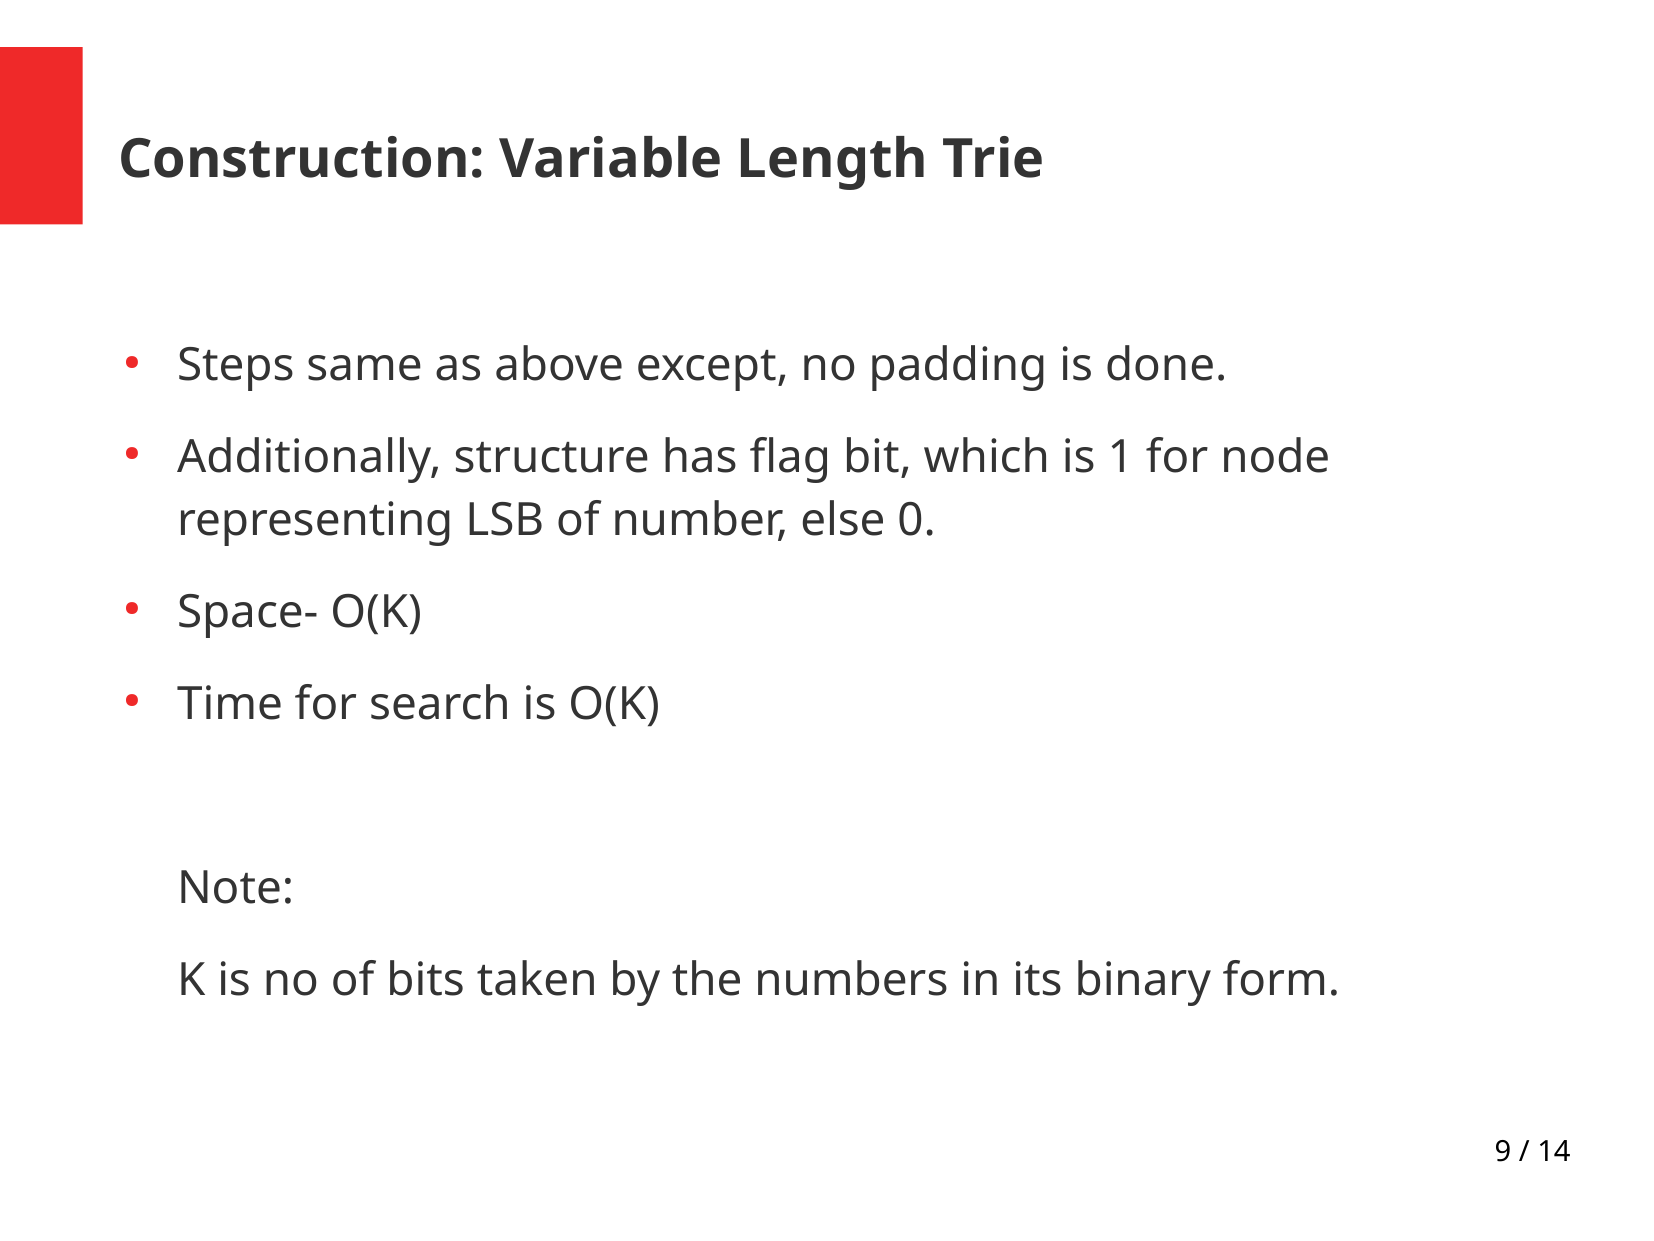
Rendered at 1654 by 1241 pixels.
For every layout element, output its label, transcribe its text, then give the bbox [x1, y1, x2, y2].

title Construction: Variable Length Trie [118, 52, 1571, 260]
list Steps same as above except, no padding is done. Additionally, structure has flag bit, which is 1 for node representing LSB of number, else 0. Space- O(K) Time for search is O(K) Note: K is no of bits taken by the numbers in its binary form. [106, 331, 1524, 1052]
